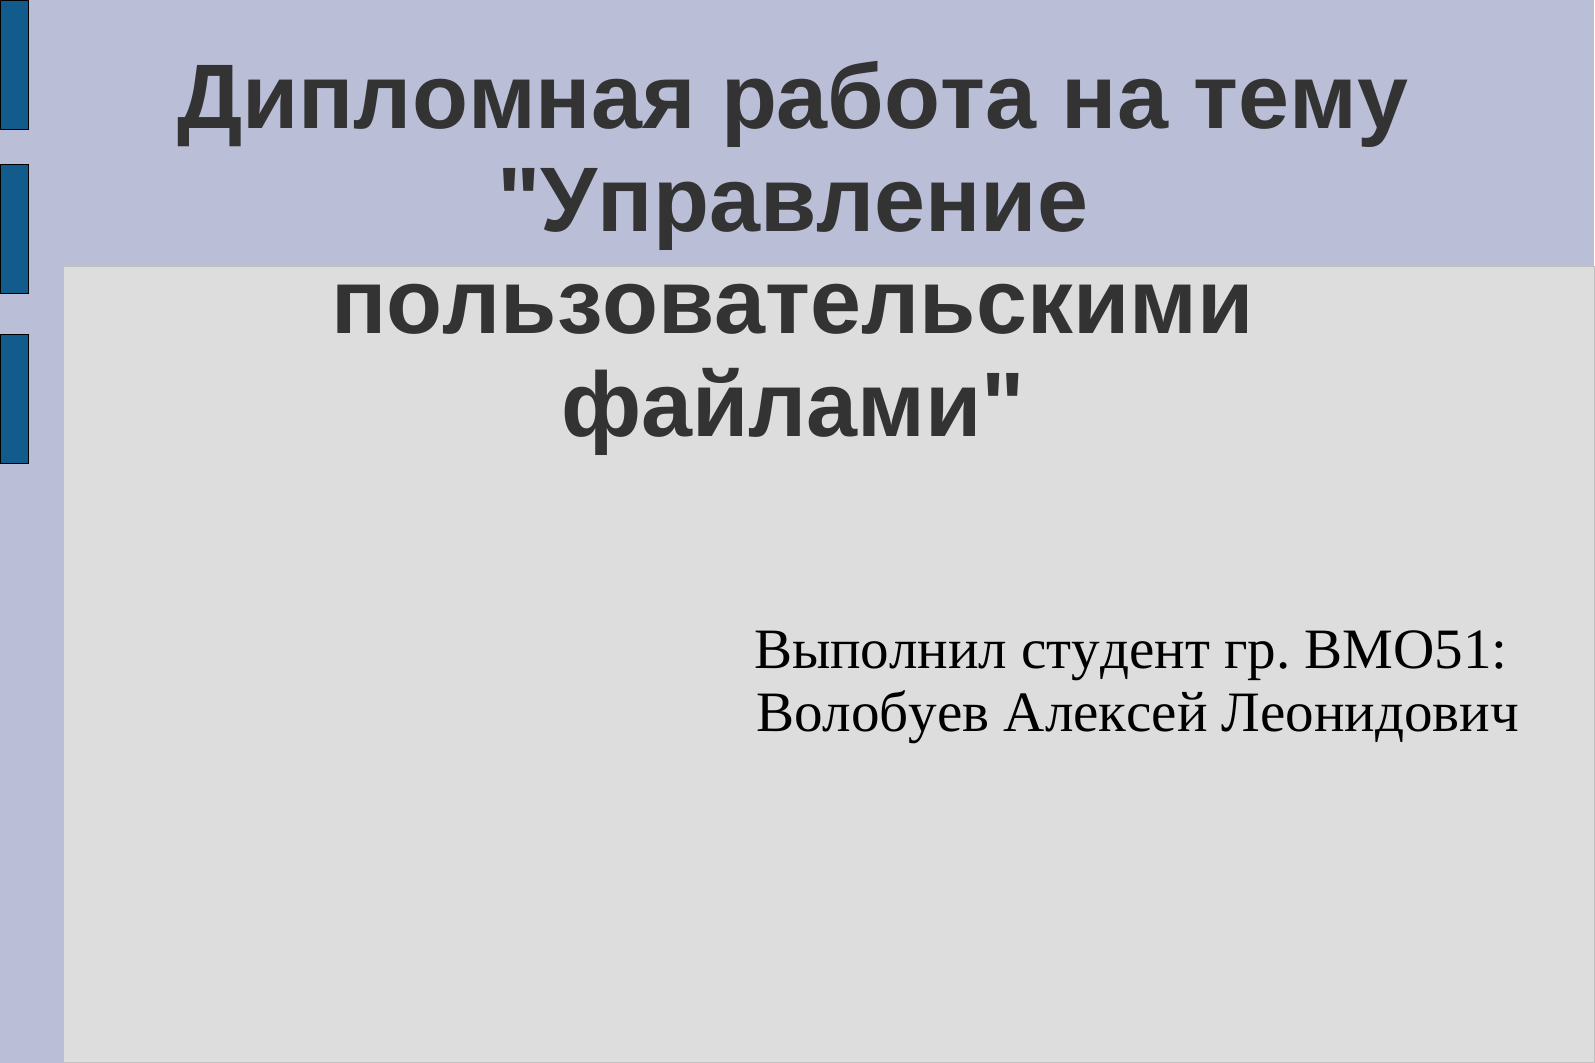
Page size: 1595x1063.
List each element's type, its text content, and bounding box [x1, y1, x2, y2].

text_box Выполнил студент гр. ВМО51: Волобуев Алексей Леонидович [450, 361, 1595, 1063]
title Дипломная работа на тему "Управление пользовательскими файлами" [112, 14, 1475, 488]
